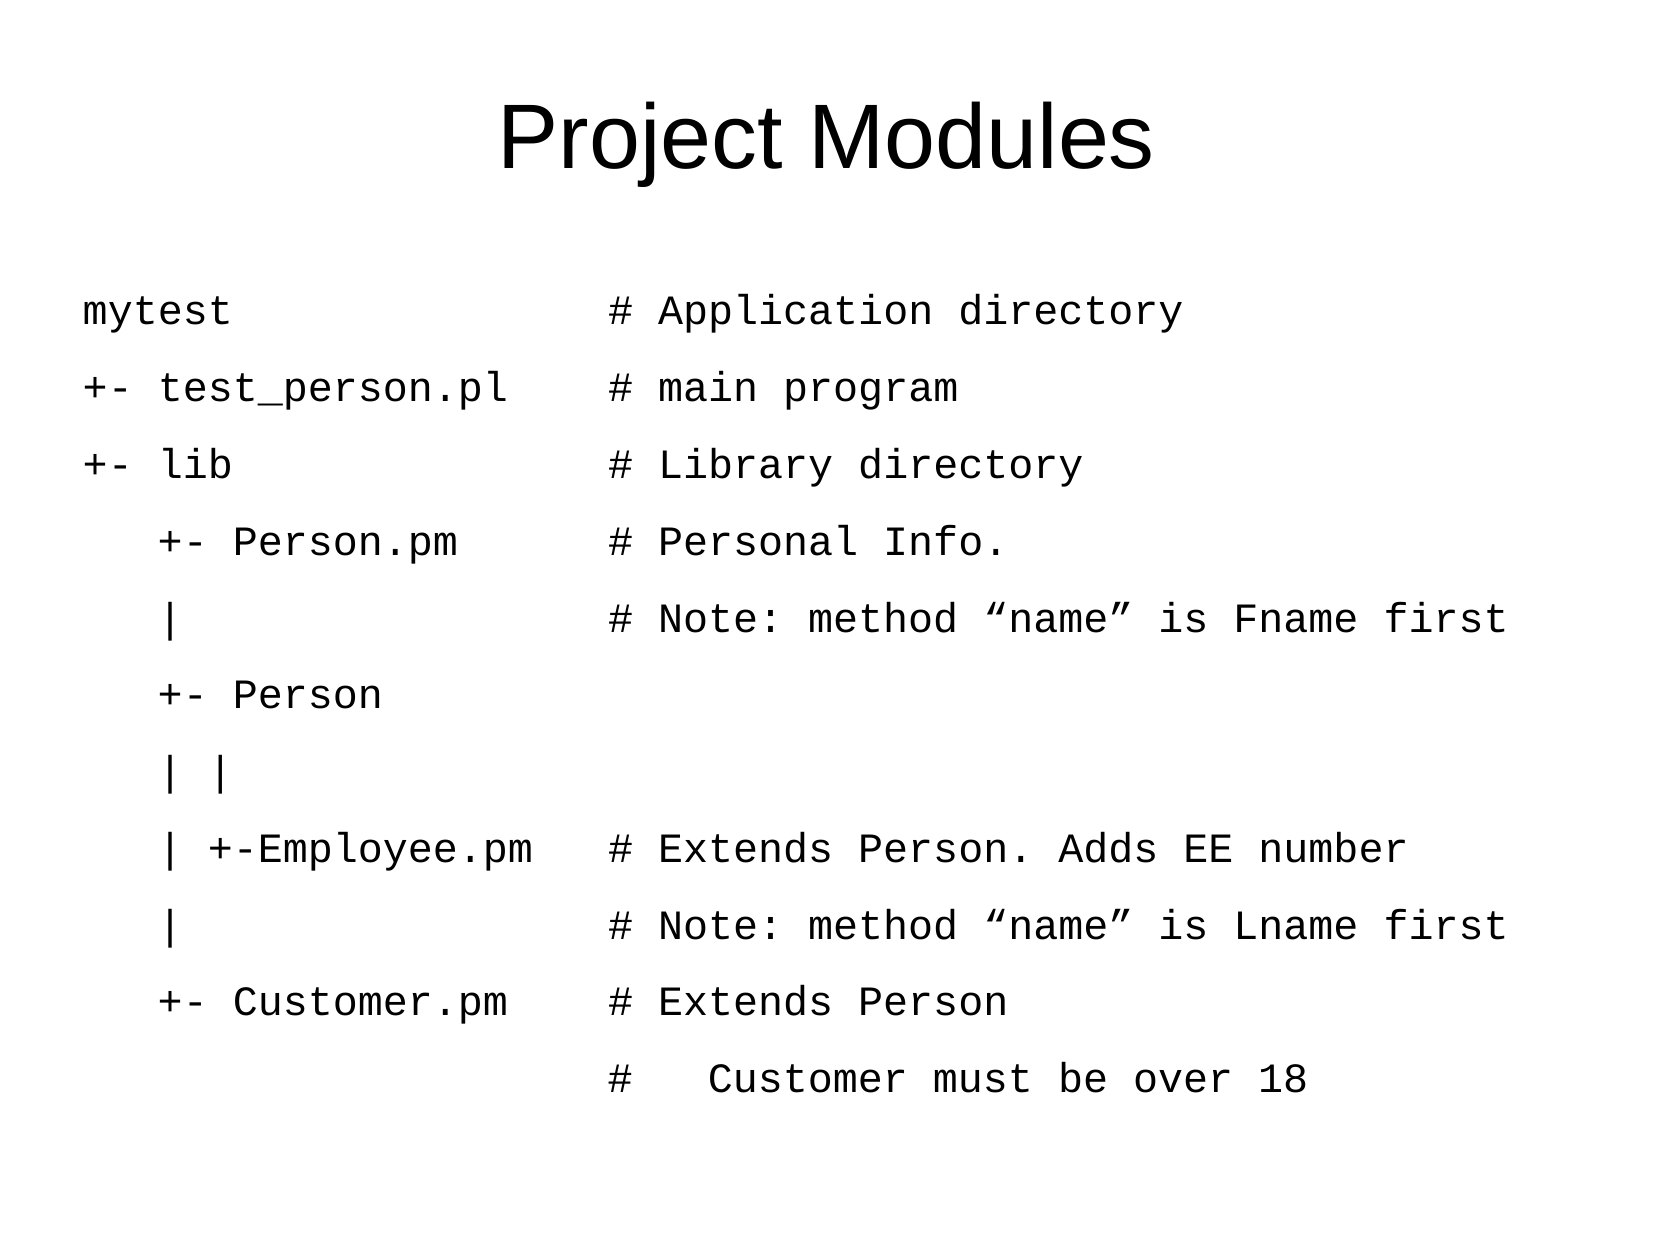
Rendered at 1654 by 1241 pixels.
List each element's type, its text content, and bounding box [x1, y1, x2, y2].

title Project Modules [82, 49, 1571, 226]
list mytest # Application directory +- test_person.pl # main program +- lib # Library directory +- Person.pm # Personal Info. | # Note: method “name” is Fname first +- Person | | | +-Employee.pm # Extends Person. Adds EE number | # Note: method “name” is Lname first +- Customer.pm # Extends Person # Customer must be over 18 [82, 290, 1571, 1186]
